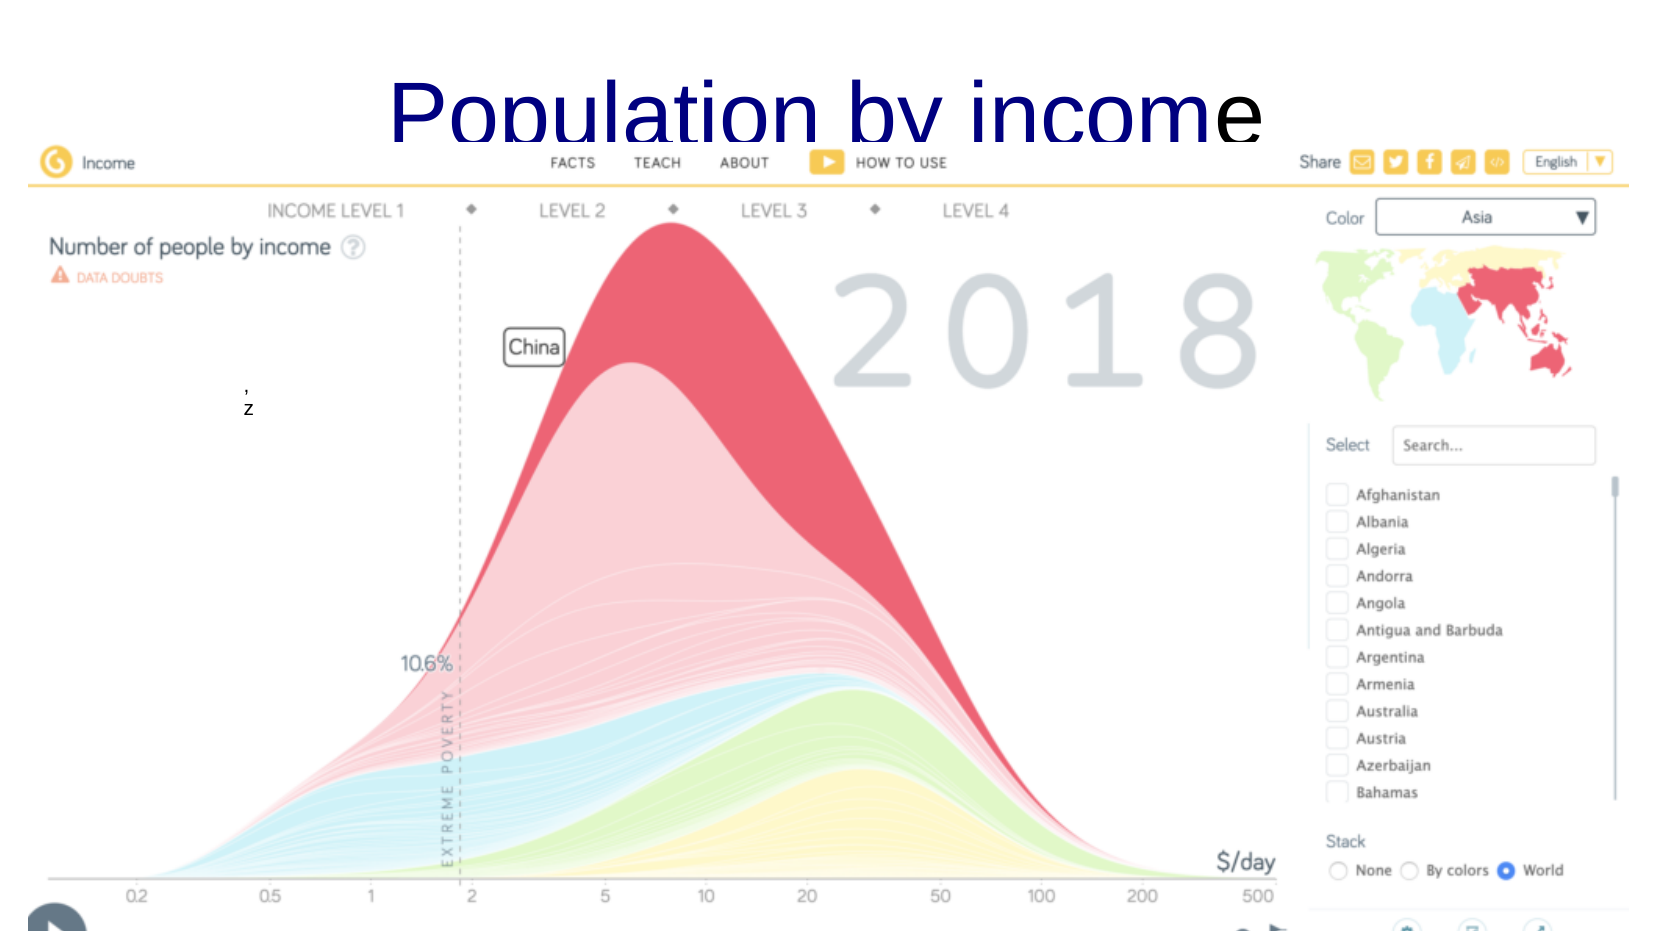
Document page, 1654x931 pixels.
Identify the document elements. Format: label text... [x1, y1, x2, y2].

text_box ,z [228, 366, 265, 428]
picture [28, 142, 1629, 931]
title Population by income [82, 37, 1571, 142]
